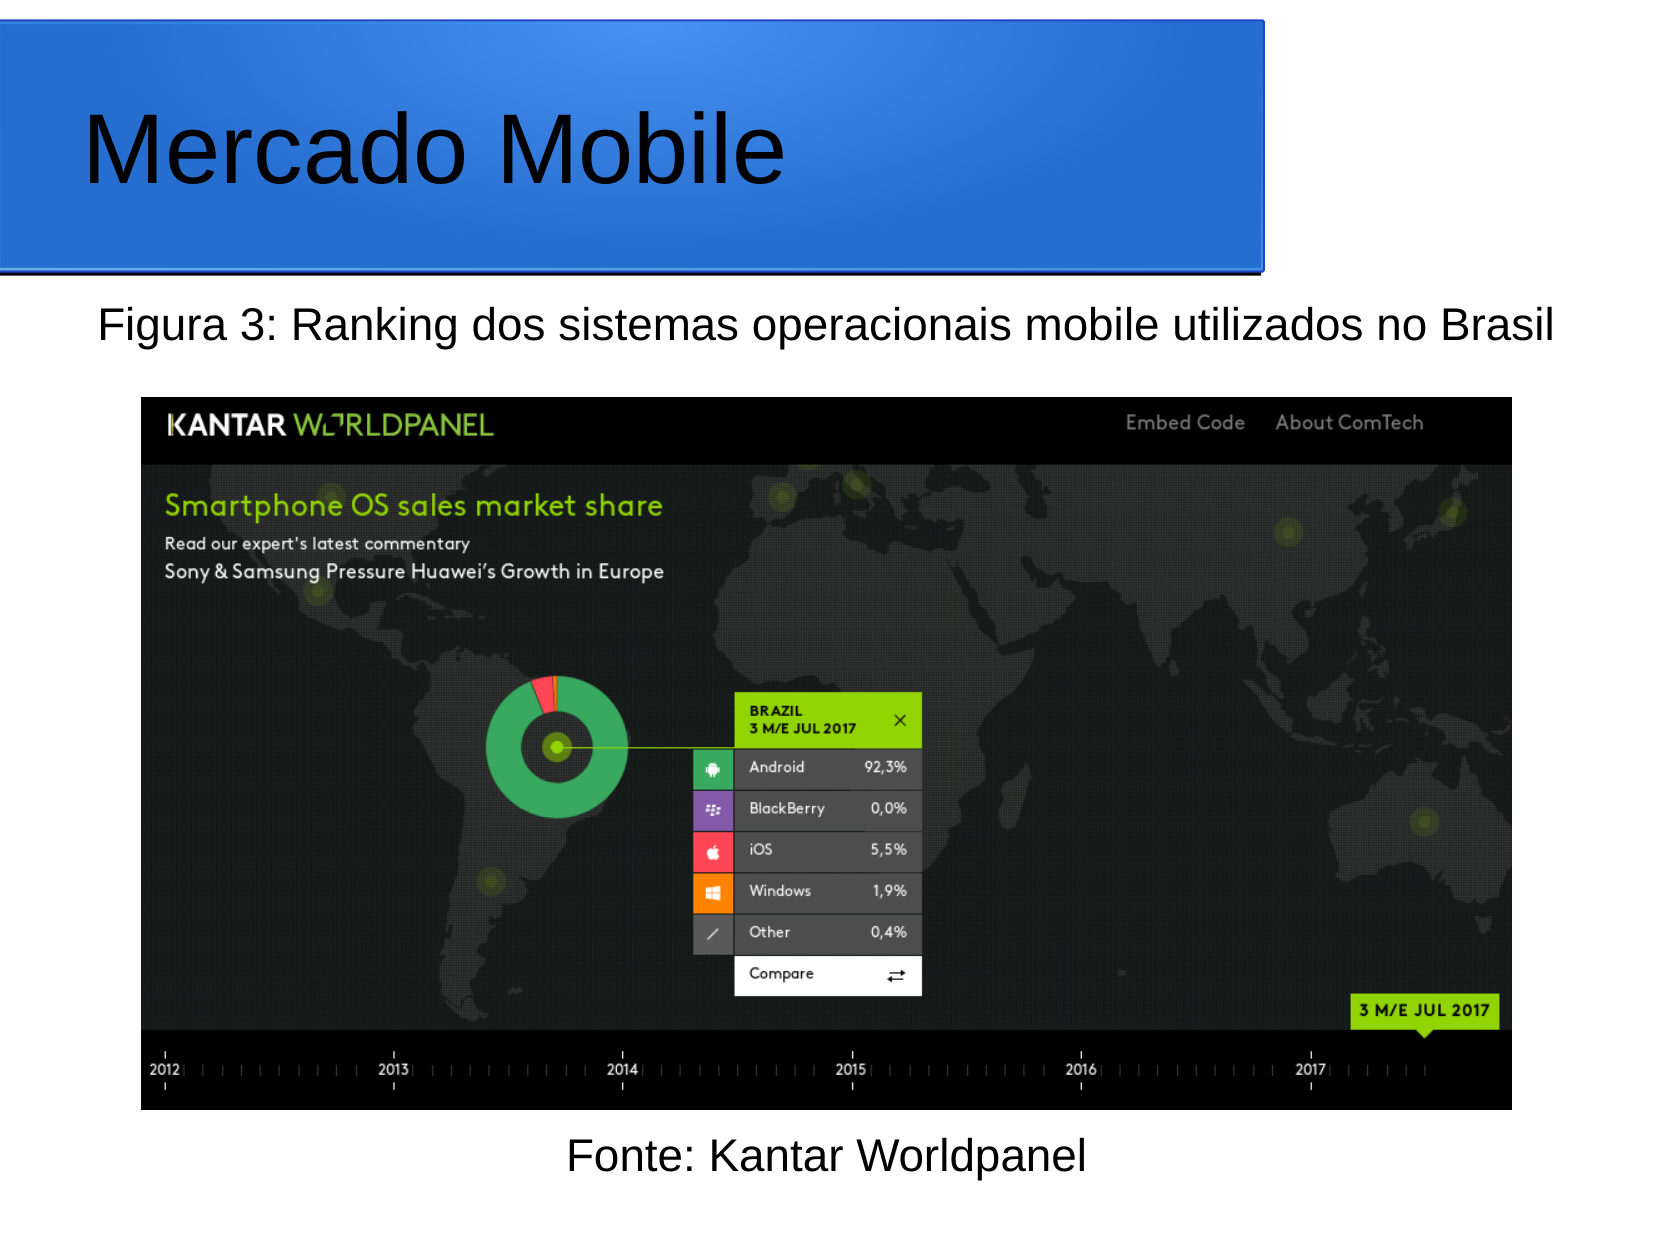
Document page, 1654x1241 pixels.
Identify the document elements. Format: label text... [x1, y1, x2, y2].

picture [141, 397, 1512, 1110]
list Figura 3: Ranking dos sistemas operacionais mobile utilizados no Brasil Fonte: Kantar Worldpanel [82, 299, 1571, 1193]
title Mercado Mobile [82, 47, 1235, 252]
